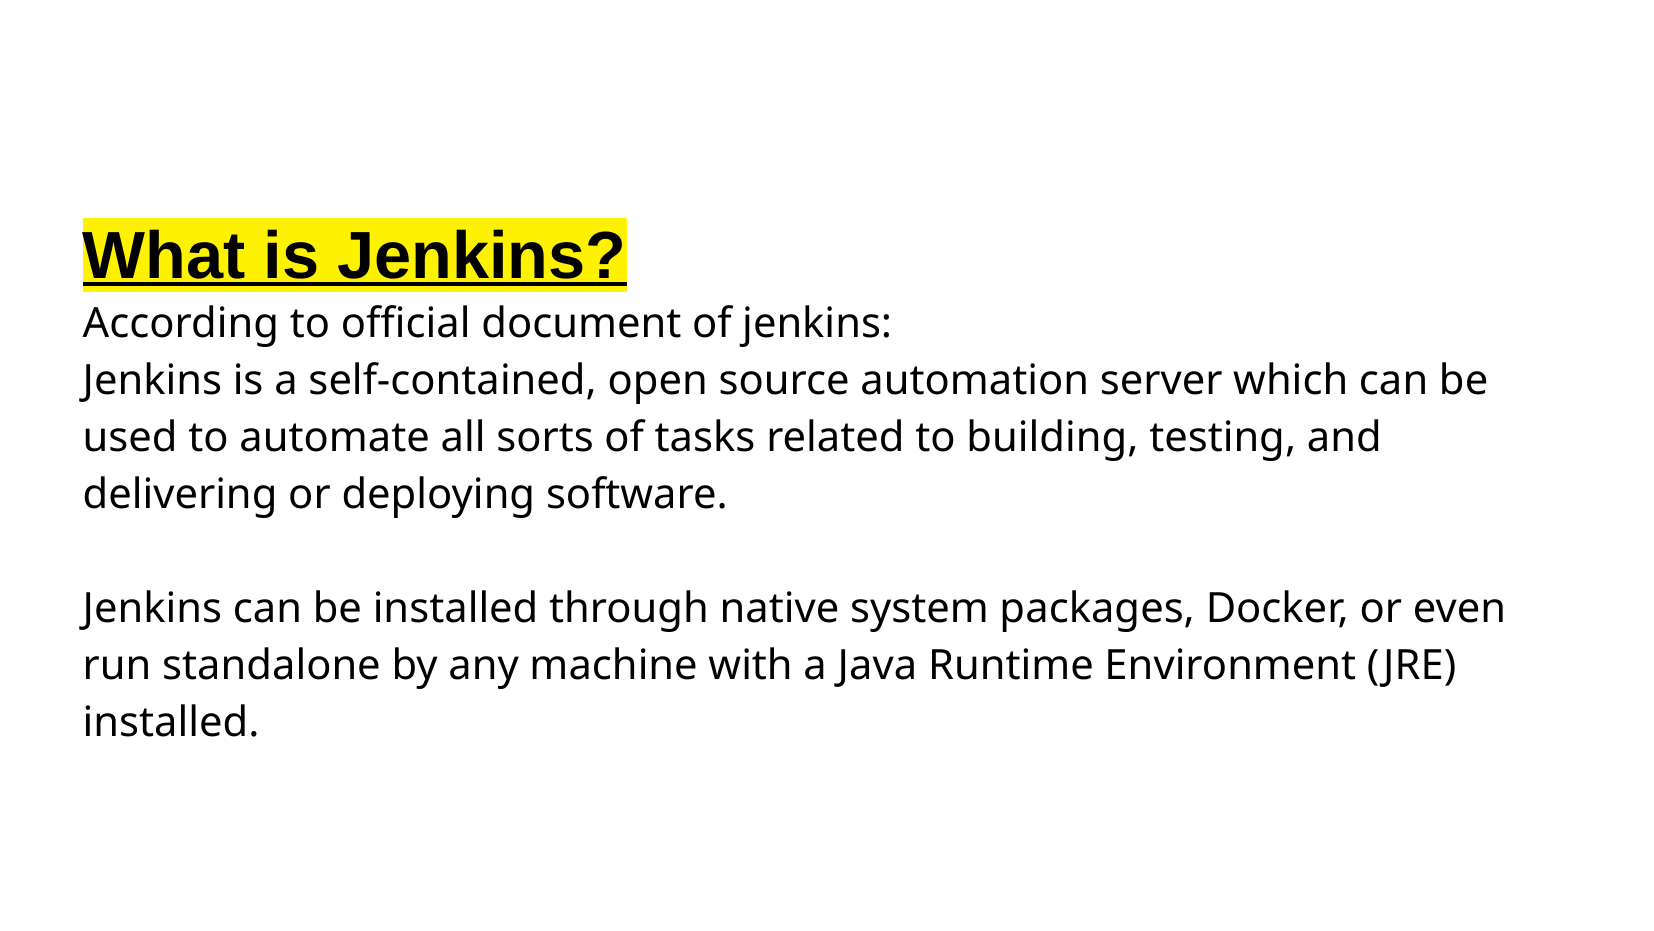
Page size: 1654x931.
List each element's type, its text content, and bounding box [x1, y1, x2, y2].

subtitle What is Jenkins? According to official document of jenkins: Jenkins is a self-contained, open source automation server which can be used to automate all sorts of tasks related to building, testing, and delivering or deploying software. Jenkins can be installed through native system packages, Docker, or even run standalone by any machine with a Java Runtime Environment (JRE) installed. [82, 217, 1571, 761]
